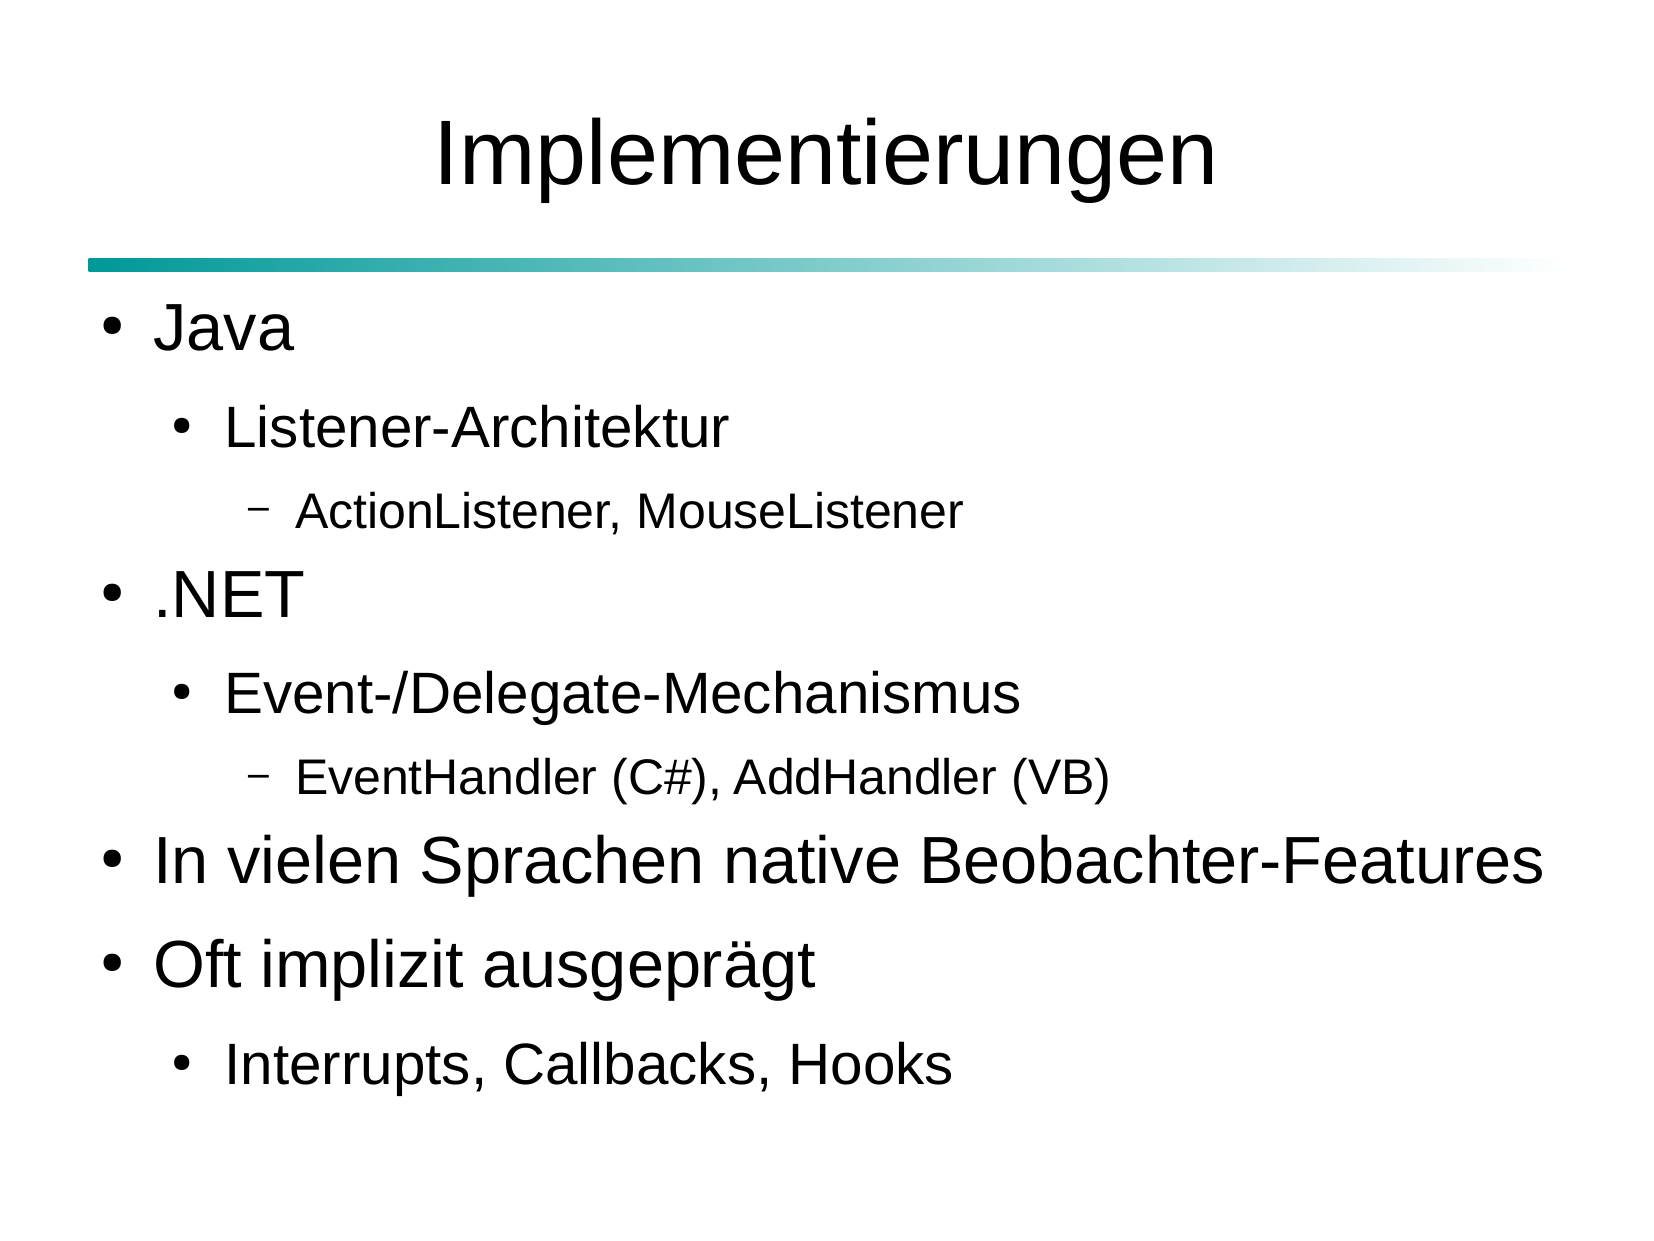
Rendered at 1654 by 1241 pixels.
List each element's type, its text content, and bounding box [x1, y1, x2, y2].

list Java Listener-Architektur ActionListener, MouseListener .NET Event-/Delegate-Mechanismus EventHandler (C#), AddHandler (VB) In vielen Sprachen native Beobachter-Features Oft implizit ausgeprägt Interrupts, Callbacks, Hooks [82, 290, 1571, 1096]
title Implementierungen [82, 49, 1571, 257]
